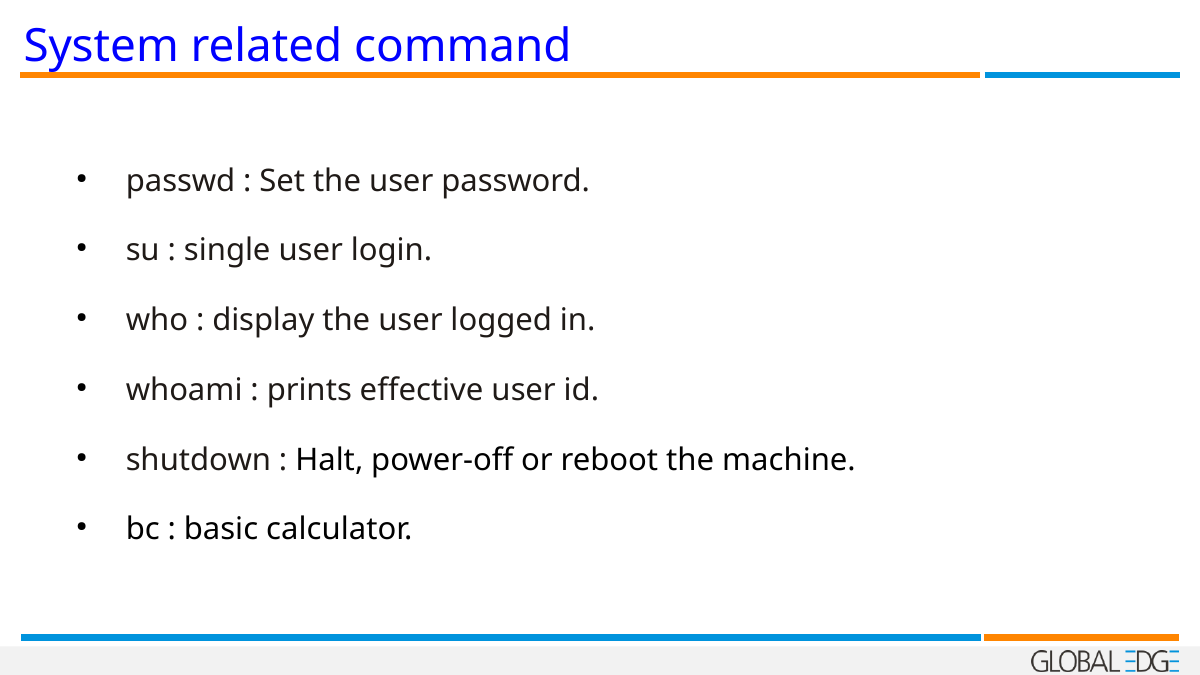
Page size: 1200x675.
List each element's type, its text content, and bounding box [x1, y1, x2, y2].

list passwd : Set the user password. su : single user login. who : display the user logged in. whoami : prints effective user id. shutdown : Halt, power-off or reboot the machine. bc : basic calculator. [60, 157, 1140, 550]
title System related command [23, 17, 1099, 71]
picture [1031, 650, 1179, 672]
